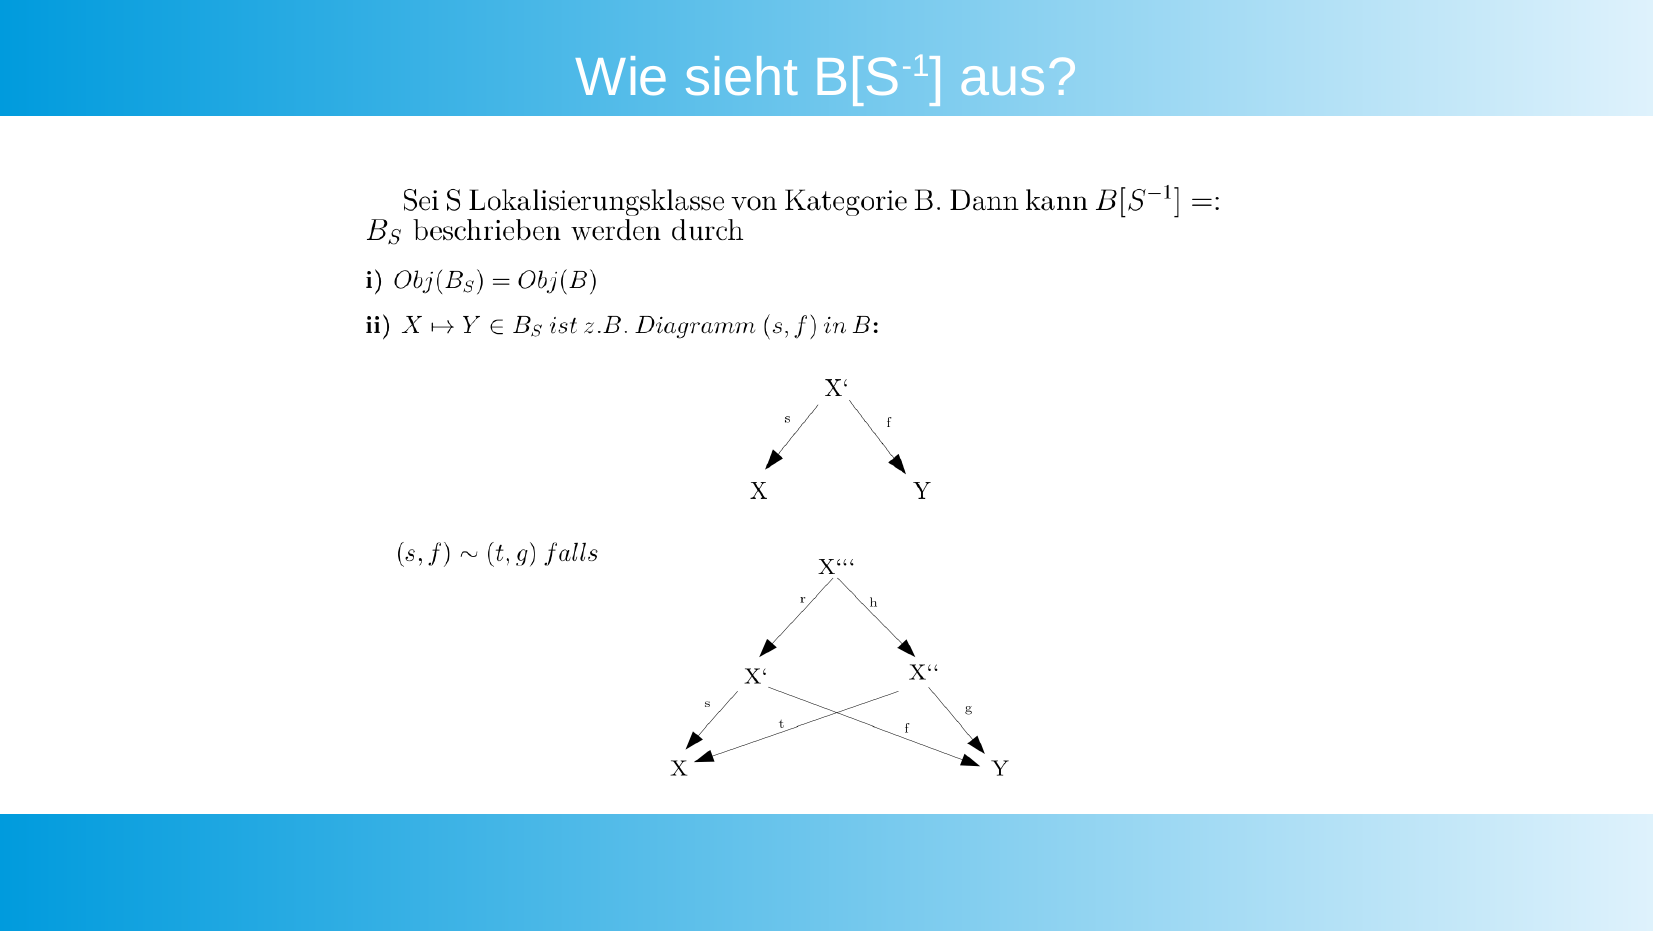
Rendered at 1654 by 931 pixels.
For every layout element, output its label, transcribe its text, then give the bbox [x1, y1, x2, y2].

title Wie sieht B[S-1] aus? [82, 37, 1571, 116]
picture [625, 531, 1040, 792]
picture [342, 174, 1241, 355]
picture [387, 528, 615, 585]
picture [732, 361, 945, 508]
